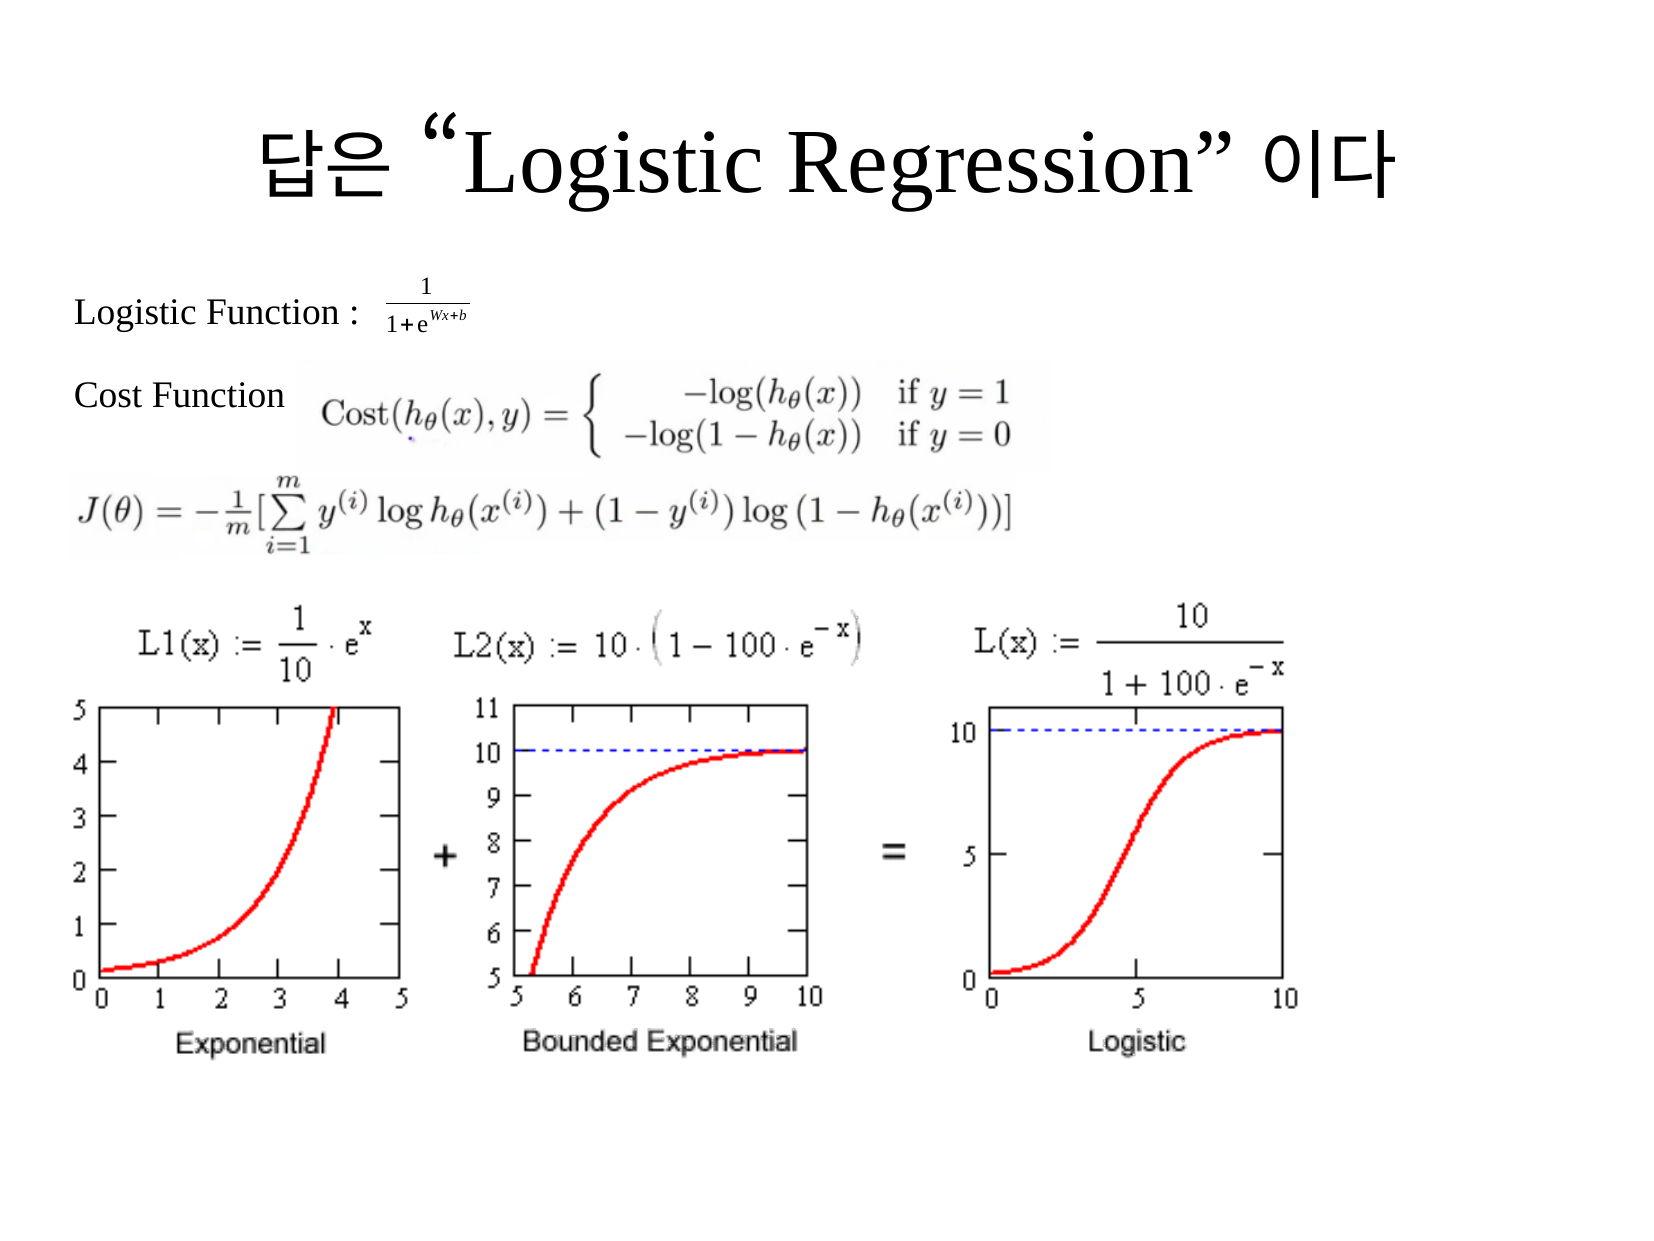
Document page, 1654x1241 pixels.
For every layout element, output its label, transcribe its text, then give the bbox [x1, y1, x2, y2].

title 답은 “Logistic Regression” 이다 [82, 49, 1571, 257]
picture [70, 360, 1052, 561]
chart [377, 271, 477, 283]
picture [72, 599, 1300, 1063]
text_box Logistic Function : Cost Function : [59, 283, 1146, 591]
